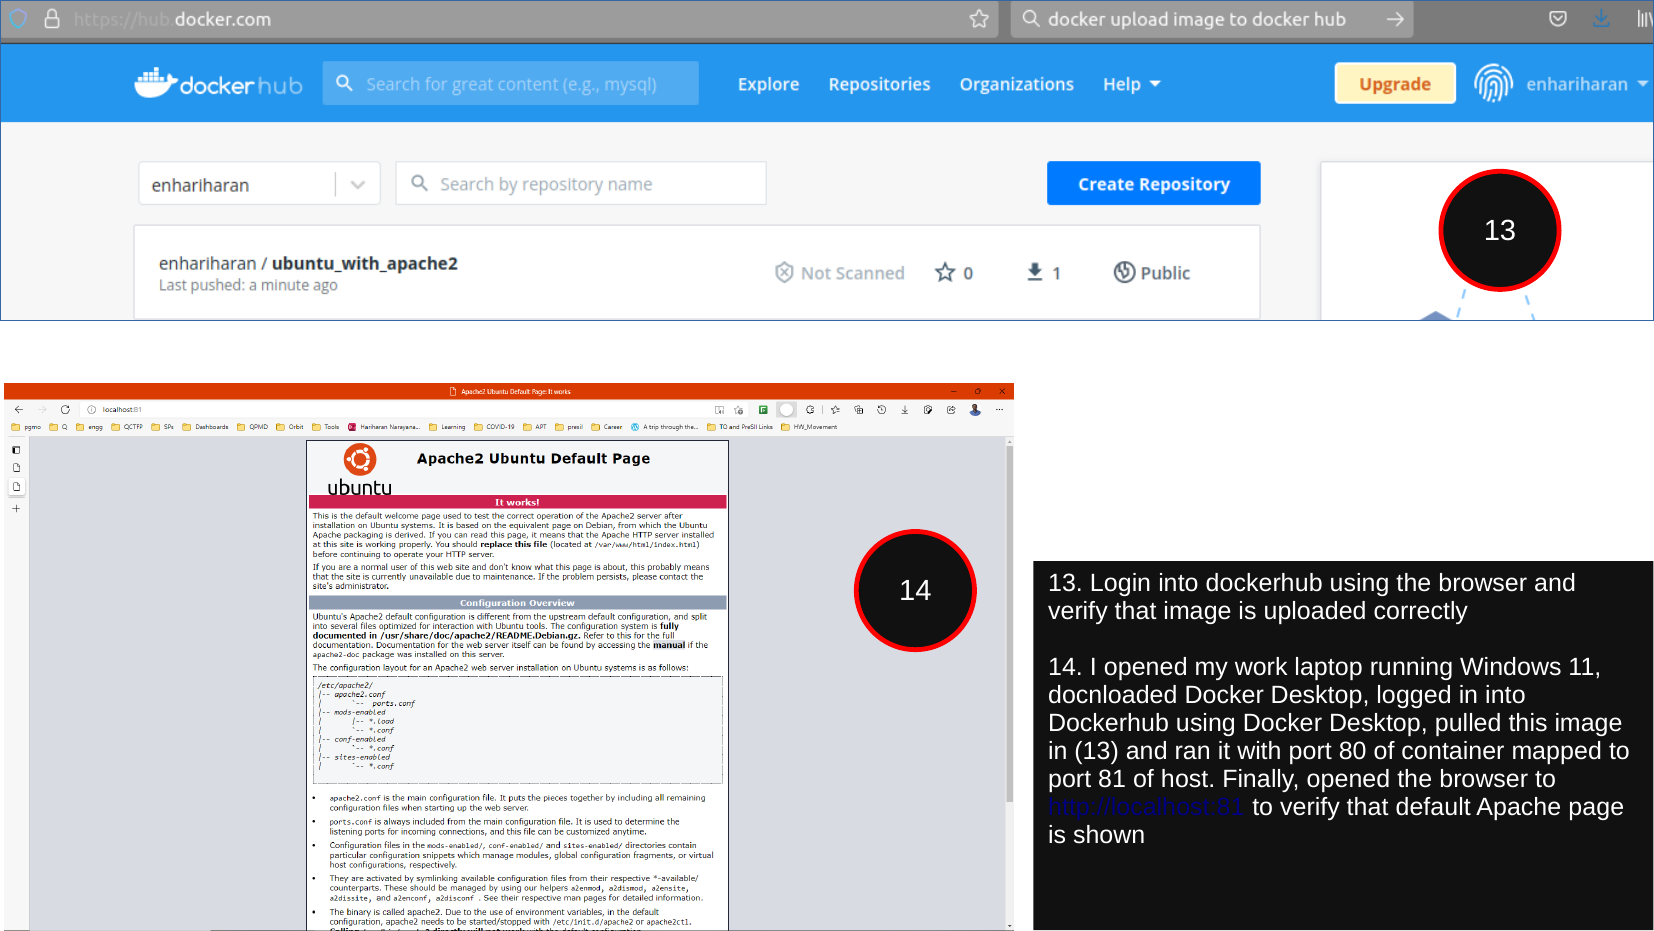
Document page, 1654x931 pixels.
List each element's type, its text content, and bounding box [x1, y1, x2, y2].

text_box 14 [856, 531, 975, 650]
text_box 13 [1440, 171, 1560, 290]
picture [0, 0, 1654, 321]
picture [4, 383, 1014, 931]
text_box 13. Login into dockerhub using the browser and verify that image is uploaded correctly 14. I opened my work laptop running Windows 11, docnloaded Docker Desktop, logged in into Dockerhub using Docker Desktop, pulled this image in (13) and ran it with port 80 of container mapped to port 81 of host. Finally, opened the browser to http://localhost:81 to verify that default Apache page is shown [1033, 561, 1654, 931]
